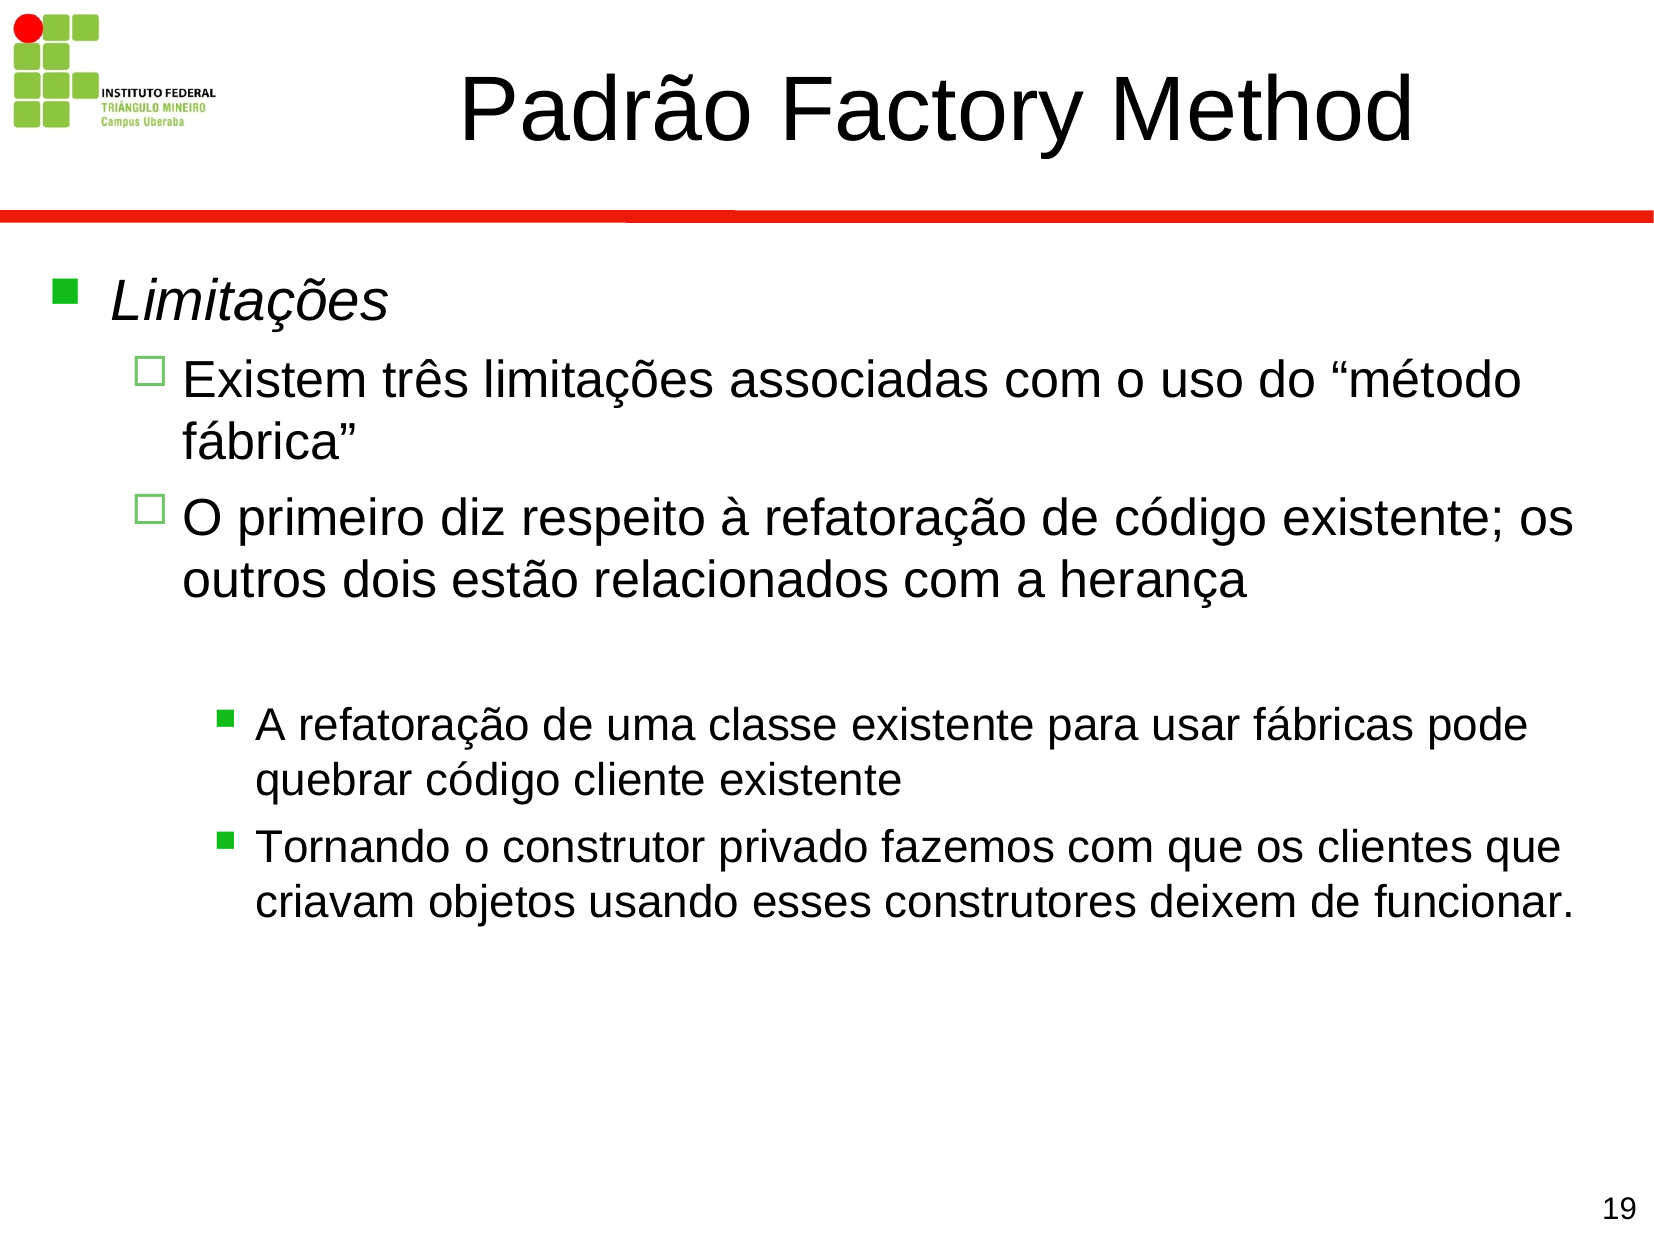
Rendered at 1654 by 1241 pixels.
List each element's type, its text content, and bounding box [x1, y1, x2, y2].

text_box Padrão Factory Method [253, 0, 1622, 207]
text_box <number> [1185, 1179, 1654, 1220]
text_box Limitações Existem três limitações associadas com o uso do “método fábrica” O primeiro diz respeito à refatoração de código existente; os outros dois estão relacionados com a herança A refatoração de uma classe existente para usar fábricas pode quebrar código cliente existente Tornando o construtor privado fazemos com que os clientes que criavam objetos usando esses construtores deixem de funcionar. [32, 253, 1654, 1205]
picture [0, 2, 228, 139]
